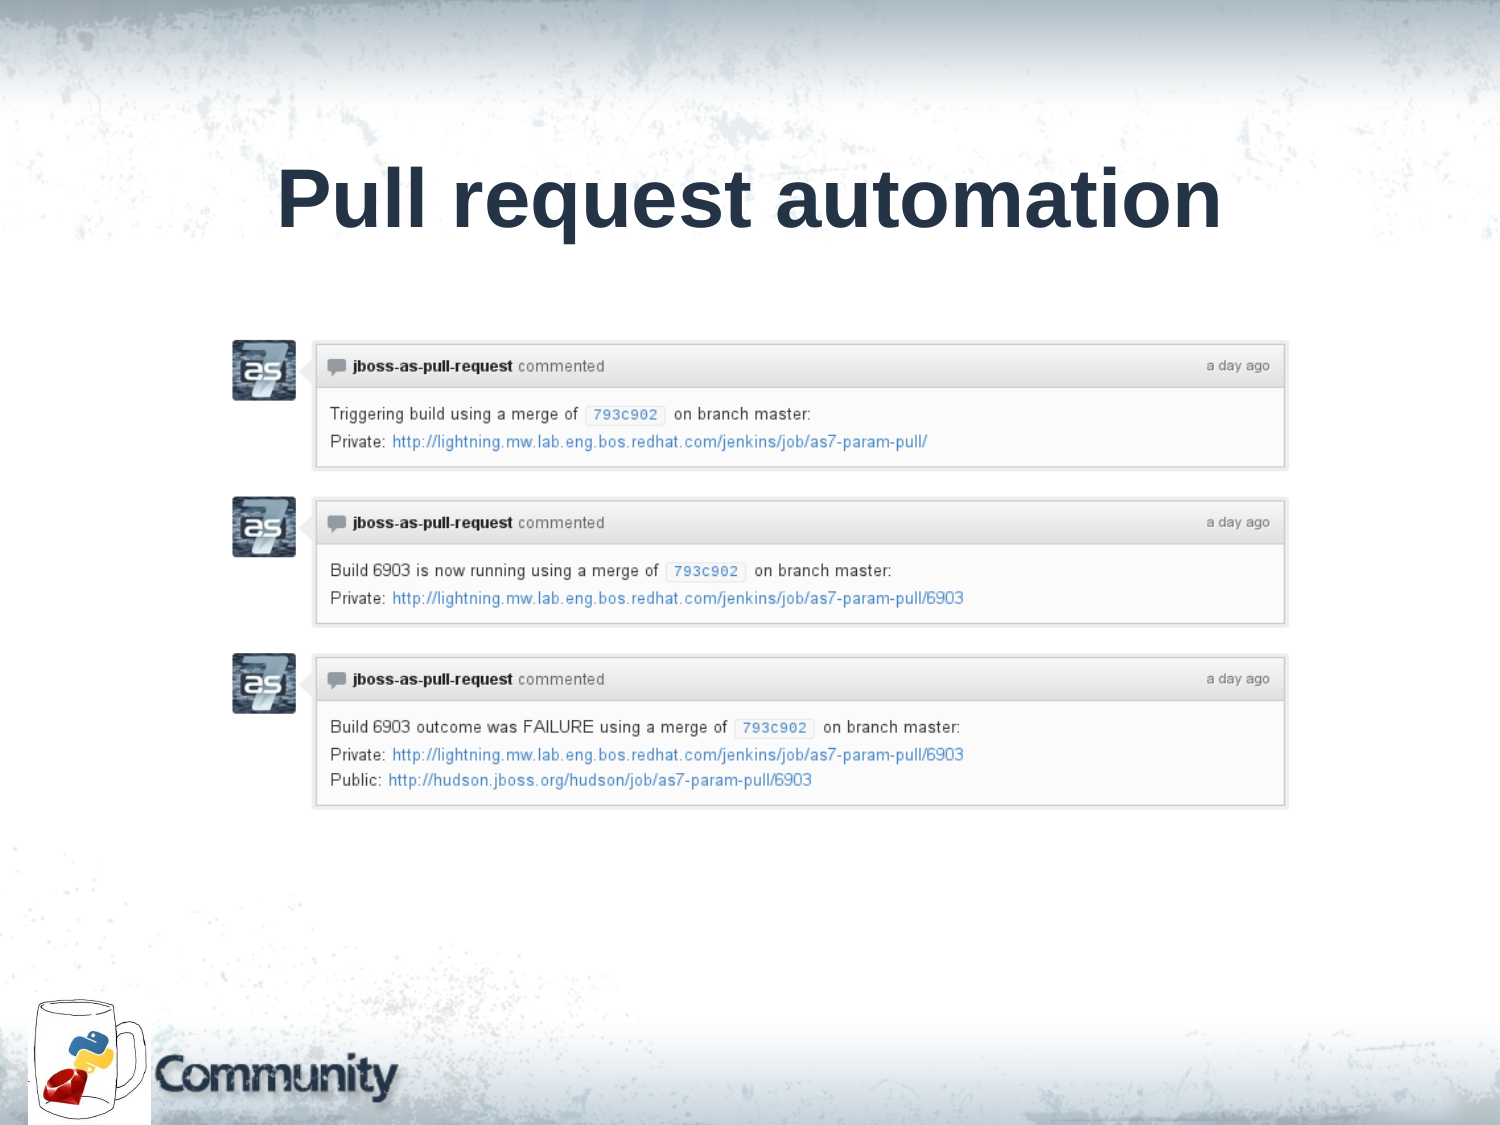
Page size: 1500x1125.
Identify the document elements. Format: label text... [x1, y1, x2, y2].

picture [0, 0, 1500, 1125]
title Pull request automation [112, 76, 1388, 312]
